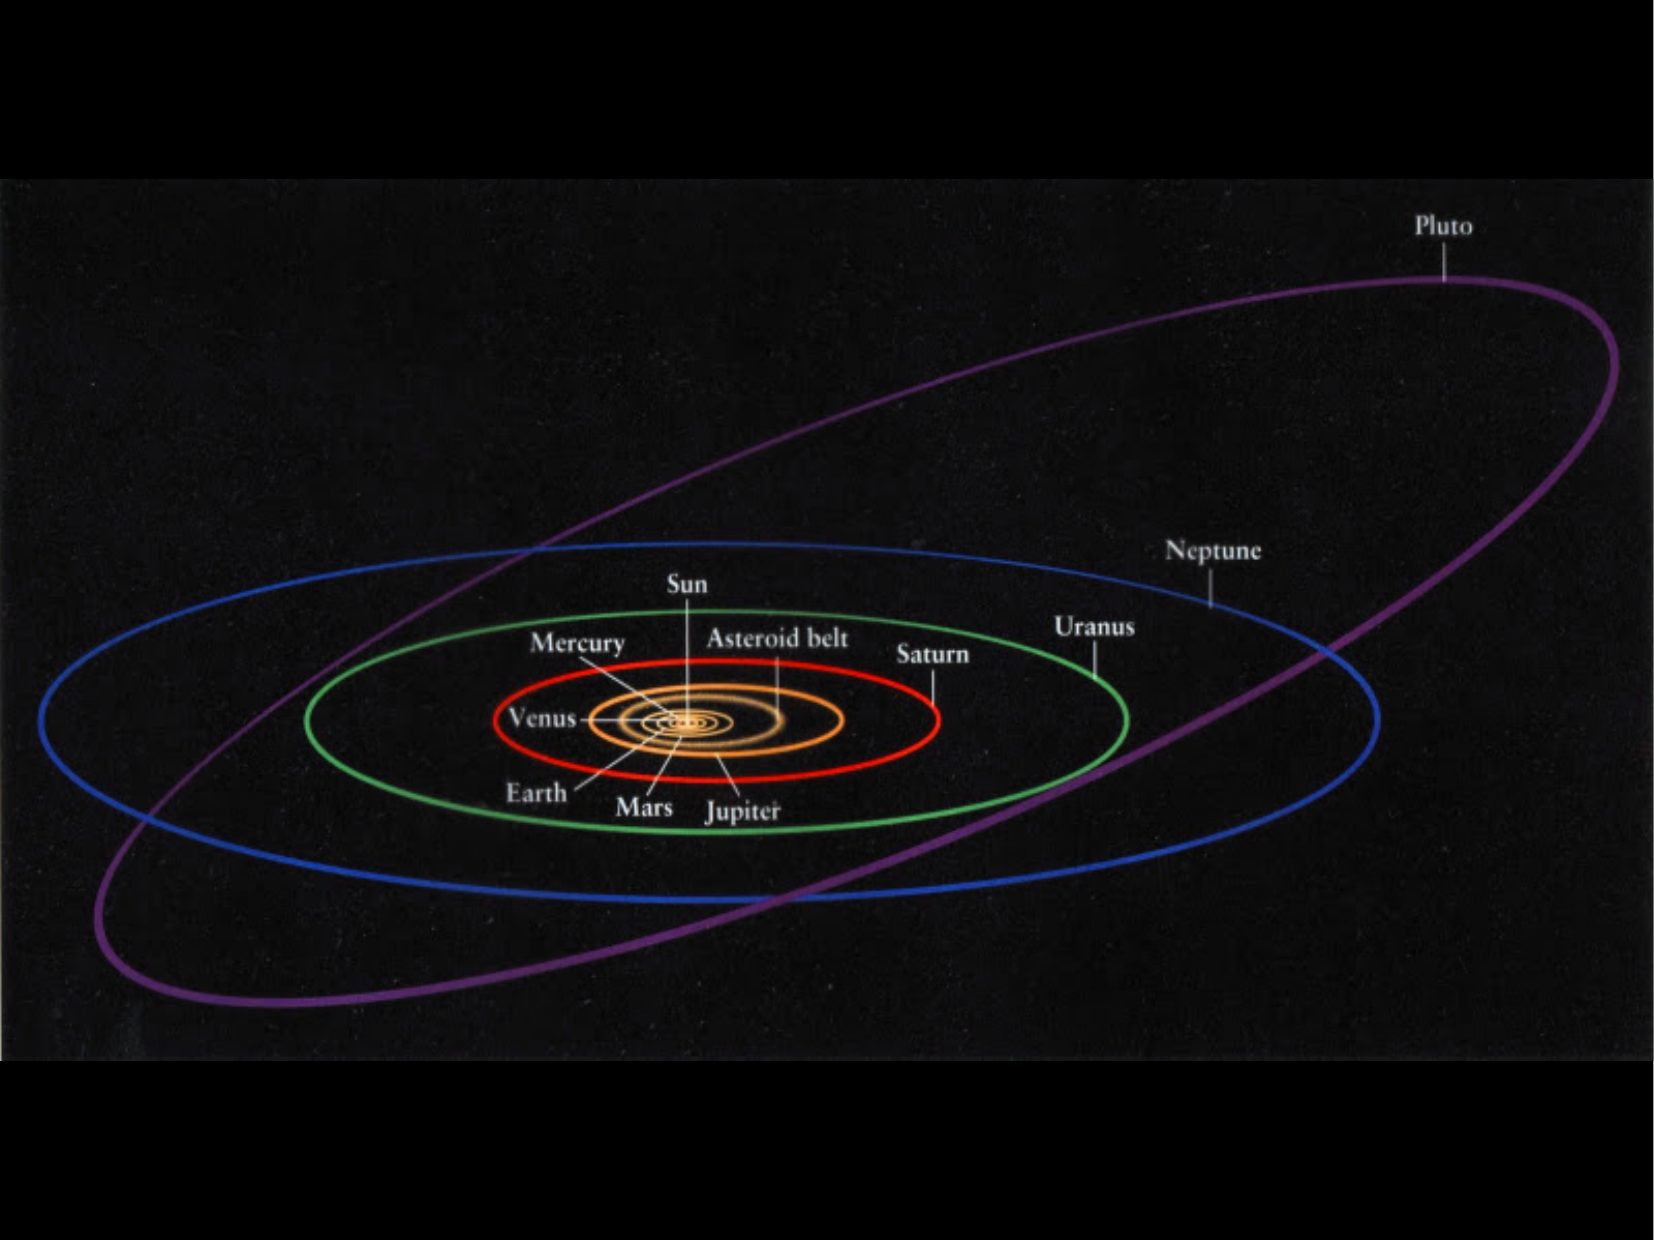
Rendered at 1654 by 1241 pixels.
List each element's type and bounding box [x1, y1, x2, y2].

picture [0, 179, 1654, 1061]
